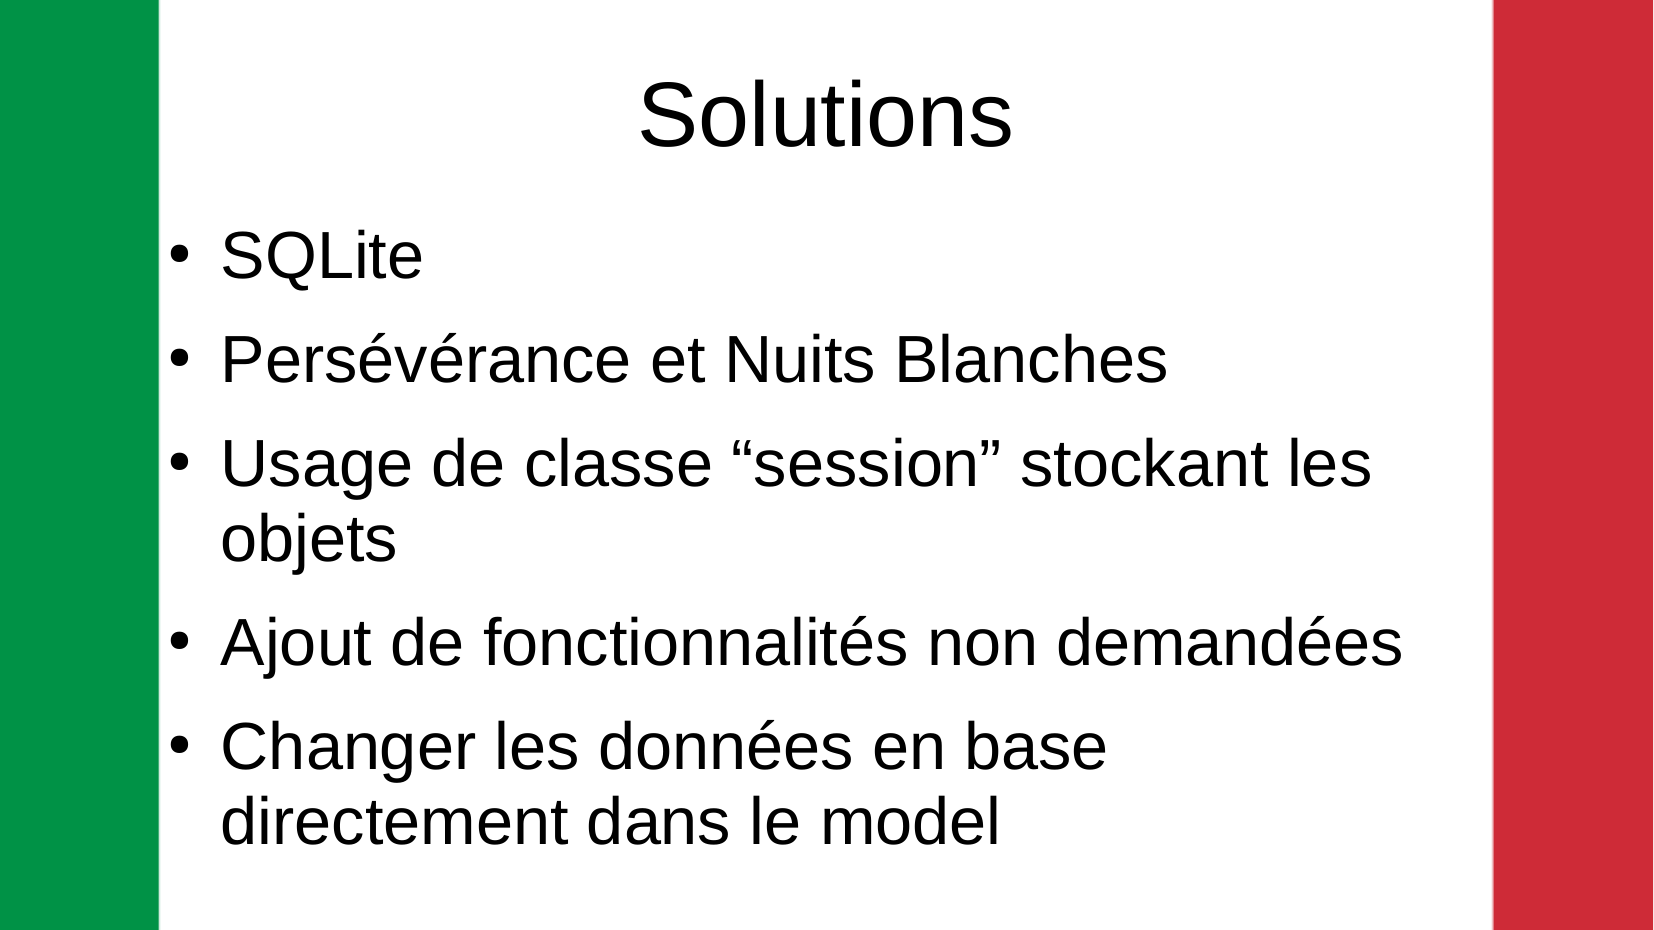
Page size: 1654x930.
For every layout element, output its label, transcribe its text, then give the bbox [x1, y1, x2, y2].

picture [0, 0, 1654, 930]
title Solutions [82, 37, 1571, 193]
list SQLite Persévérance et Nuits Blanches Usage de classe “session” stockant les objets Ajout de fonctionnalités non demandées Changer les données en base directement dans le model [150, 217, 1463, 930]
